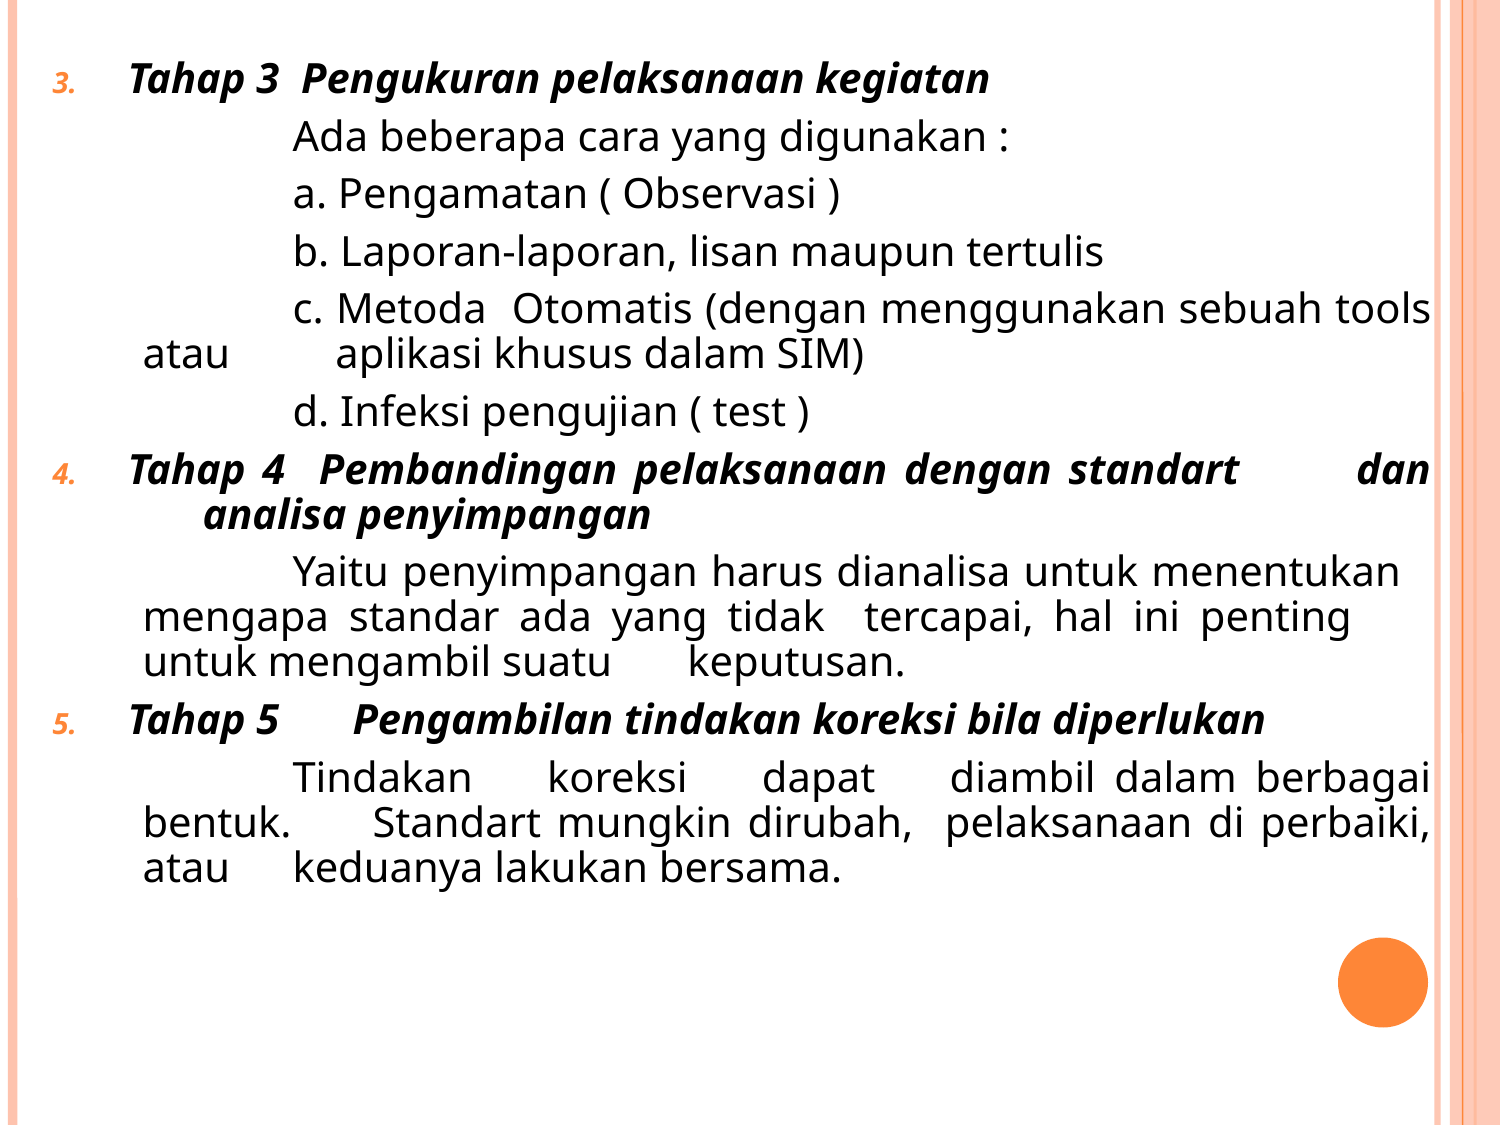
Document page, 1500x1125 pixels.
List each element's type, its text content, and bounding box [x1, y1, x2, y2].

list Tahap 3 Pengukuran pelaksanaan kegiatan Ada beberapa cara yang digunakan : a. Pengamatan ( Observasi ) b. Laporan-laporan, lisan maupun tertulis c. Metoda Otomatis (dengan menggunakan sebuah tools atau aplikasi khusus dalam SIM) d. Infeksi pengujian ( test ) Tahap 4 Pembandingan pelaksanaan dengan standart dan analisa penyimpangan Yaitu penyimpangan harus dianalisa untuk menentukan mengapa standar ada yang tidak tercapai, hal ini penting untuk mengambil suatu keputusan. Tahap 5 Pengambilan tindakan koreksi bila diperlukan Tindakan koreksi dapat diambil dalam berbagai bentuk. Standart mungkin dirubah, pelaksanaan di perbaiki, atau keduanya lakukan bersama. [37, 50, 1447, 1051]
